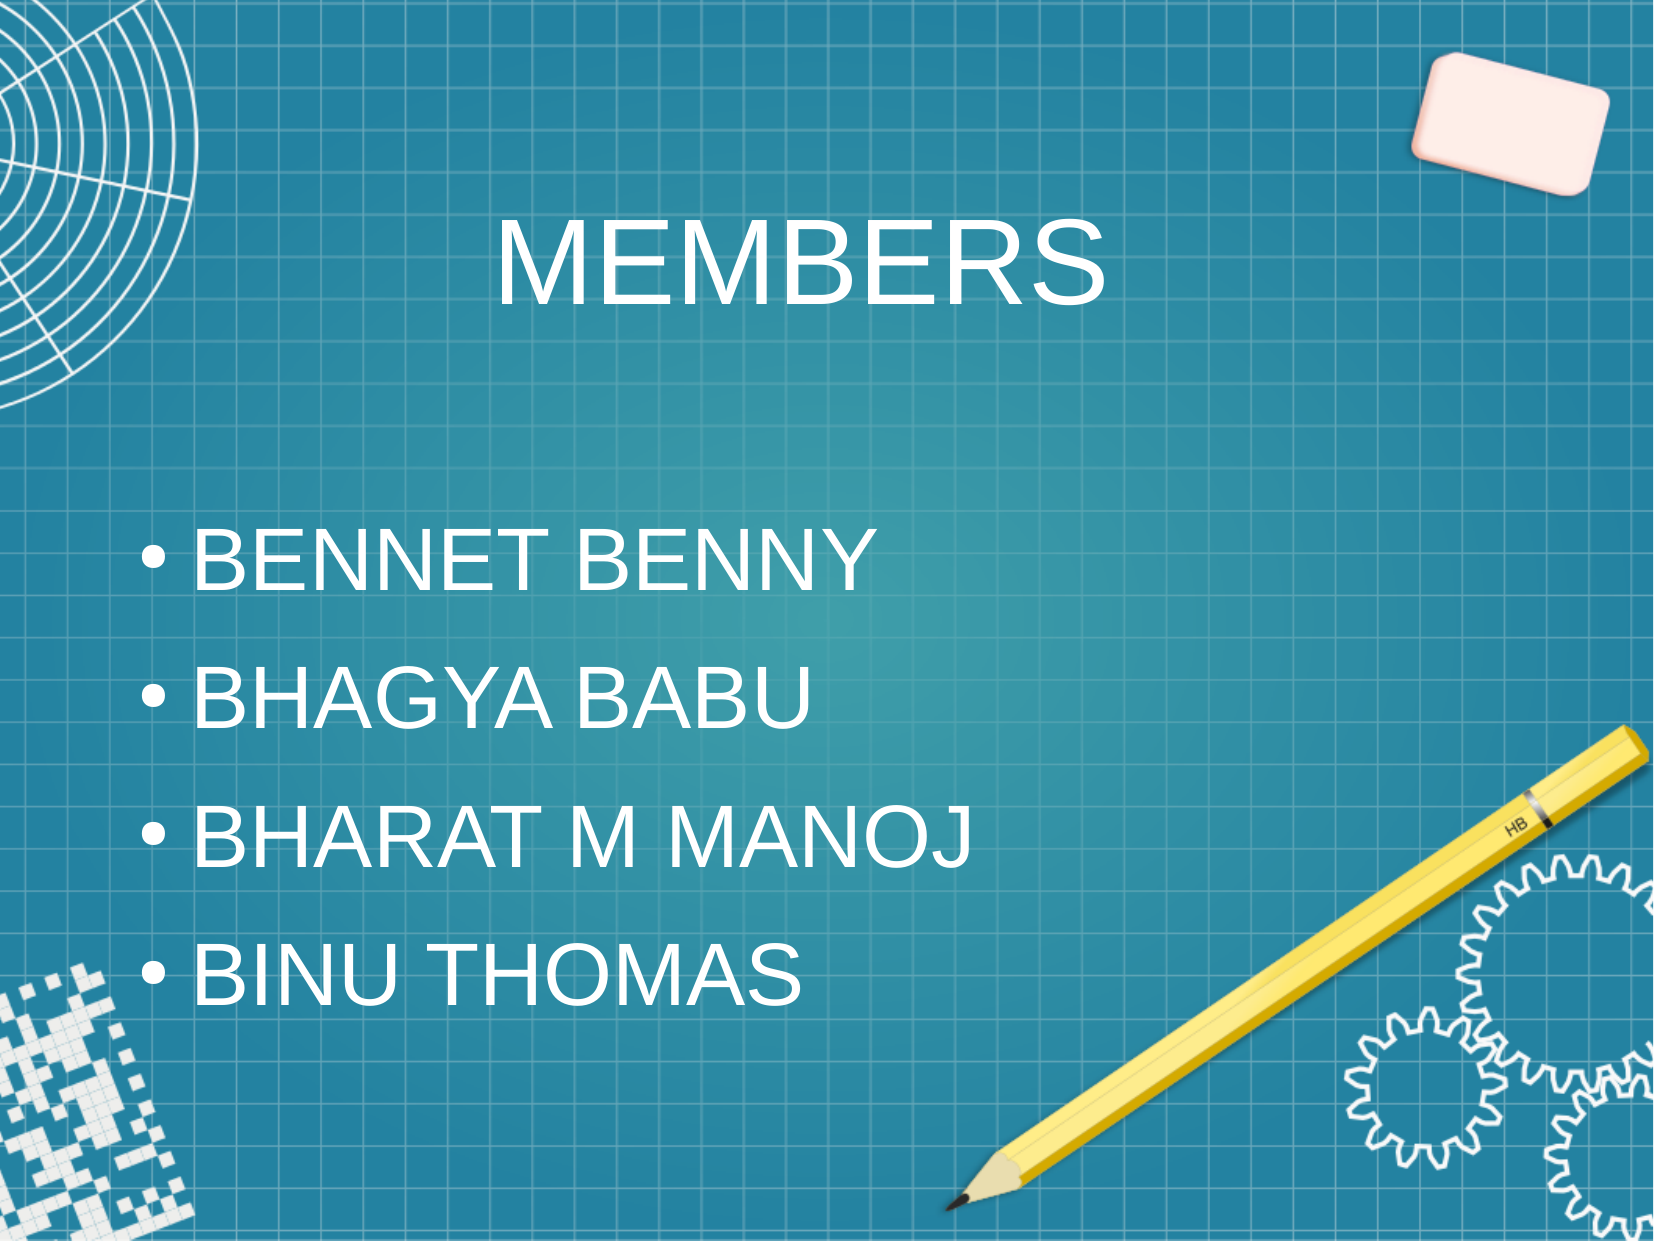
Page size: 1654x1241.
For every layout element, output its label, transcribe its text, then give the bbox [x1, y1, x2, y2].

list BENNET BENNY BHAGYA BABU BHARAT M MANOJ BINU THOMAS [120, 510, 1608, 1113]
title MEMBERS [57, 120, 1546, 404]
picture [0, 0, 1654, 1241]
